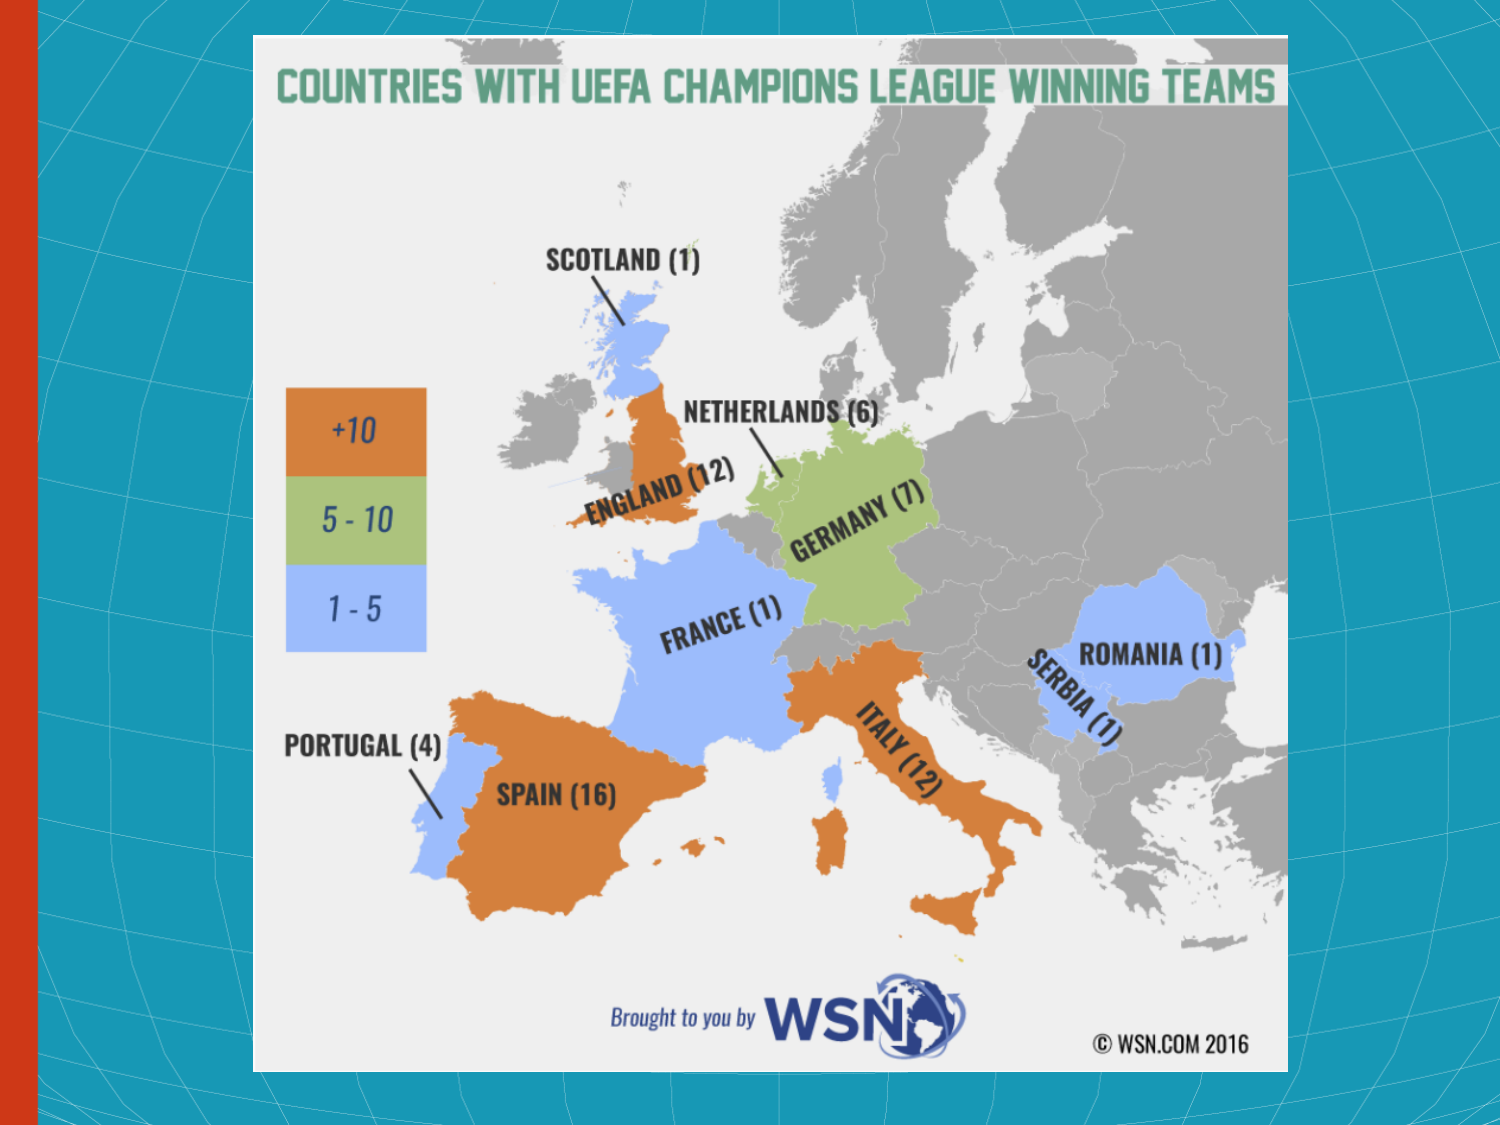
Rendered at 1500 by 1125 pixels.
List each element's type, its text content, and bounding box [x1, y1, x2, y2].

picture [0, 0, 1500, 1125]
title Exercice 3 [65, 20, 1477, 178]
